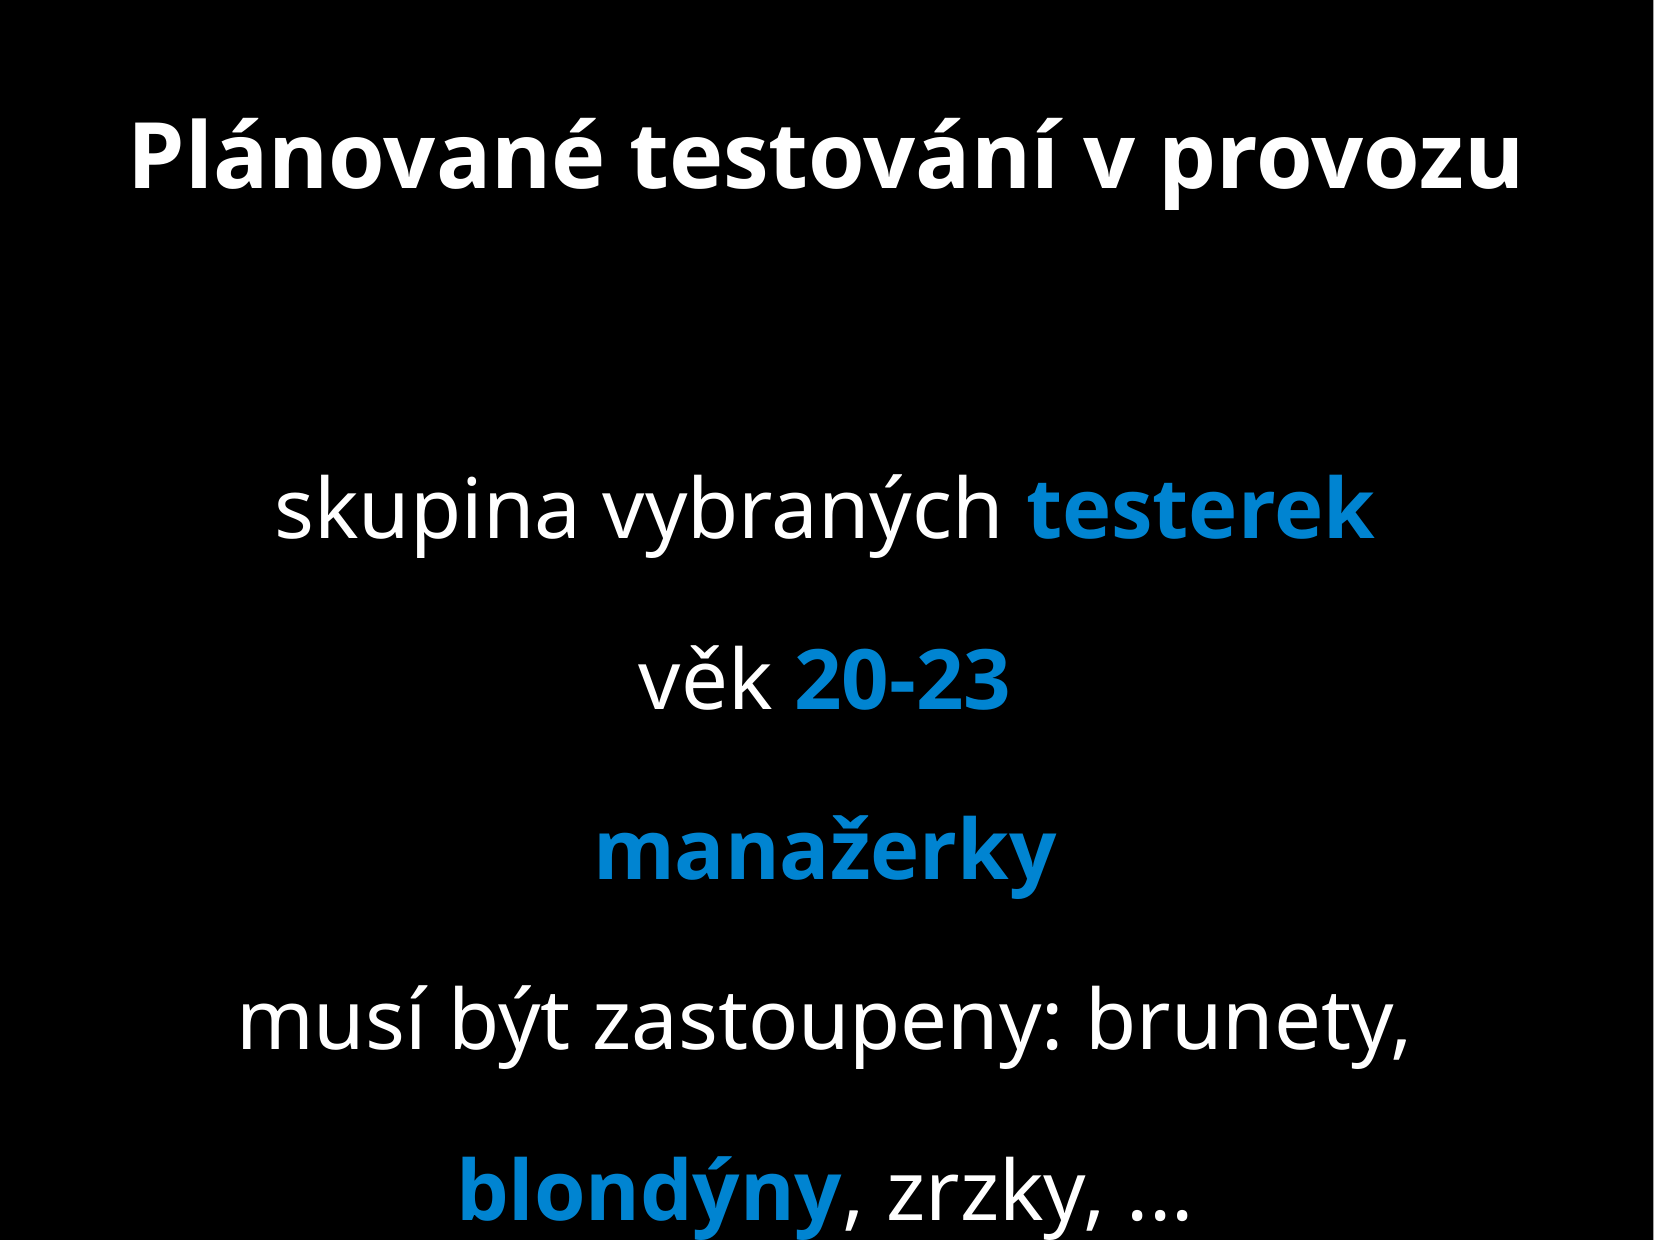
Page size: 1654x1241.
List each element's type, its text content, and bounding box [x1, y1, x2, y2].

title Plánované testování v provozu [82, 49, 1571, 257]
text_box skupina vybraných testerek věk 20-23 manažerky musí být zastoupeny: brunety, blondýny, zrzky, ... [75, 385, 1576, 1092]
